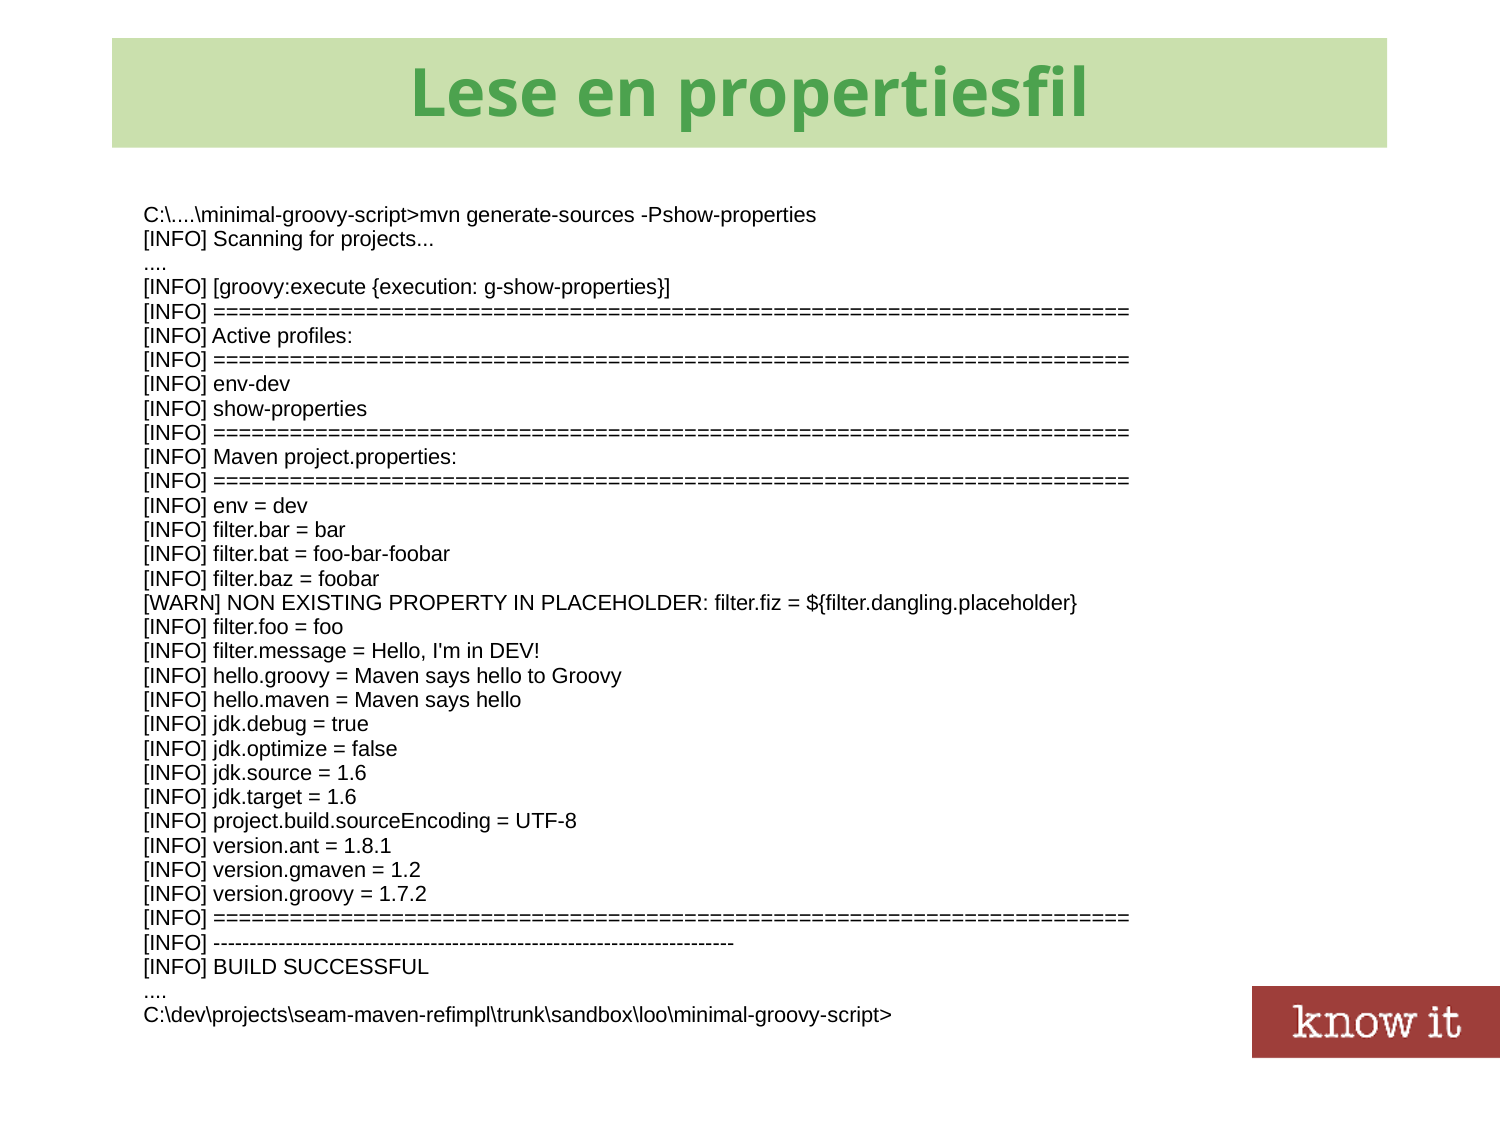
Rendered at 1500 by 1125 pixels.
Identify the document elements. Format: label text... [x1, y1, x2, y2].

picture [1252, 986, 1500, 1058]
text_box C:\....\minimal-groovy-script>mvn generate-sources -Pshow-properties [INFO] Scanning for projects... .... [INFO] [groovy:execute {execution: g-show-properties}] [INFO] ======================================================================== [INFO] Active profiles: [INFO] ======================================================================== [INFO] env-dev [INFO] show-properties [INFO] ======================================================================== [INFO] Maven project.properties: [INFO] ======================================================================== [INFO] env = dev [INFO] filter.bar = bar [INFO] filter.bat = foo-bar-foobar [INFO] filter.baz = foobar [WARN] NON EXISTING PROPERTY IN PLACEHOLDER: filter.fiz = ${filter.dangling.placeholder} [INFO] filter.foo = foo [INFO] filter.message = Hello, I'm in DEV! [INFO] hello.groovy = Maven says hello to Groovy [INFO] hello.maven = Maven says hello [INFO] jdk.debug = true [INFO] jdk.optimize = false [INFO] jdk.source = 1.6 [INFO] jdk.target = 1.6 [INFO] project.build.sourceEncoding = UTF-8 [INFO] version.ant = 1.8.1 [INFO] version.gmaven = 1.2 [INFO] version.groovy = 1.7.2 [INFO] ======================================================================== [INFO] ------------------------------------------------------------------------ [INFO] BUILD SUCCESSFUL .... C:\dev\projects\seam-maven-refimpl\trunk\sandbox\loo\minimal-groovy-script> [128, 194, 1477, 1035]
text_box Lese en propertiesfil [112, 38, 1388, 148]
